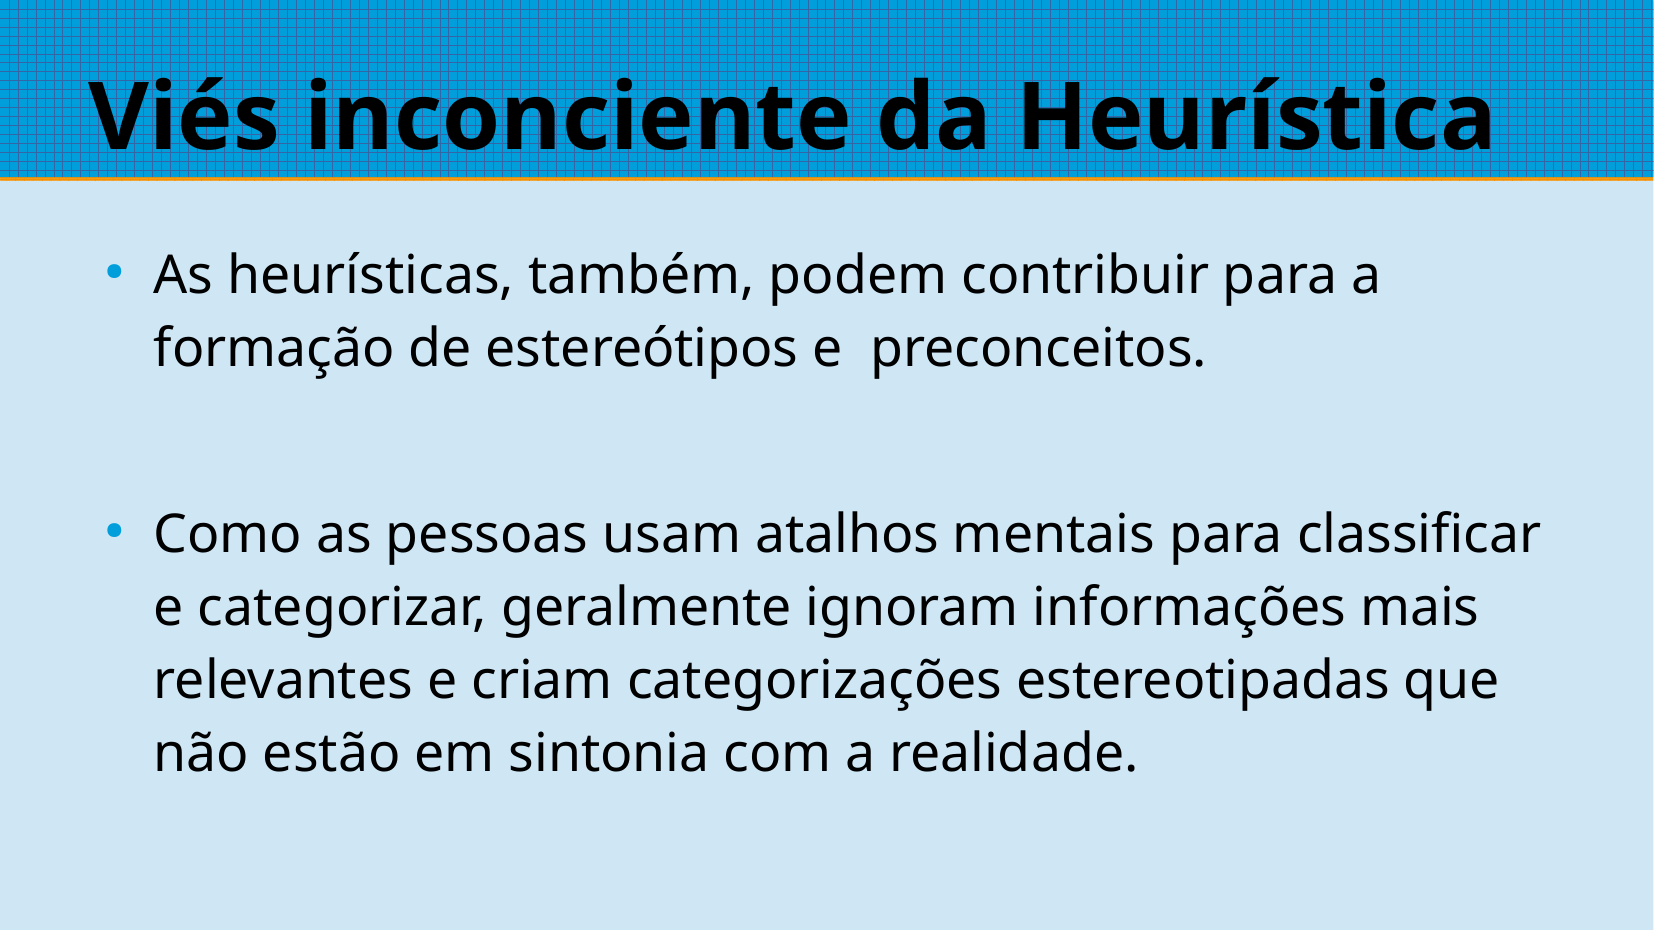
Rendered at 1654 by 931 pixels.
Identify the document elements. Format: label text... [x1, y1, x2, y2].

list As heurísticas, também, podem contribuir para a formação de estereótipos e preconceitos. Como as pessoas usam atalhos mentais para classificar e categorizar, geralmente ignoram informações mais relevantes e criam categorizações estereotipadas que não estão em sintonia com a realidade. [88, 236, 1565, 813]
title Viés inconciente da Heurística [88, 14, 1565, 178]
